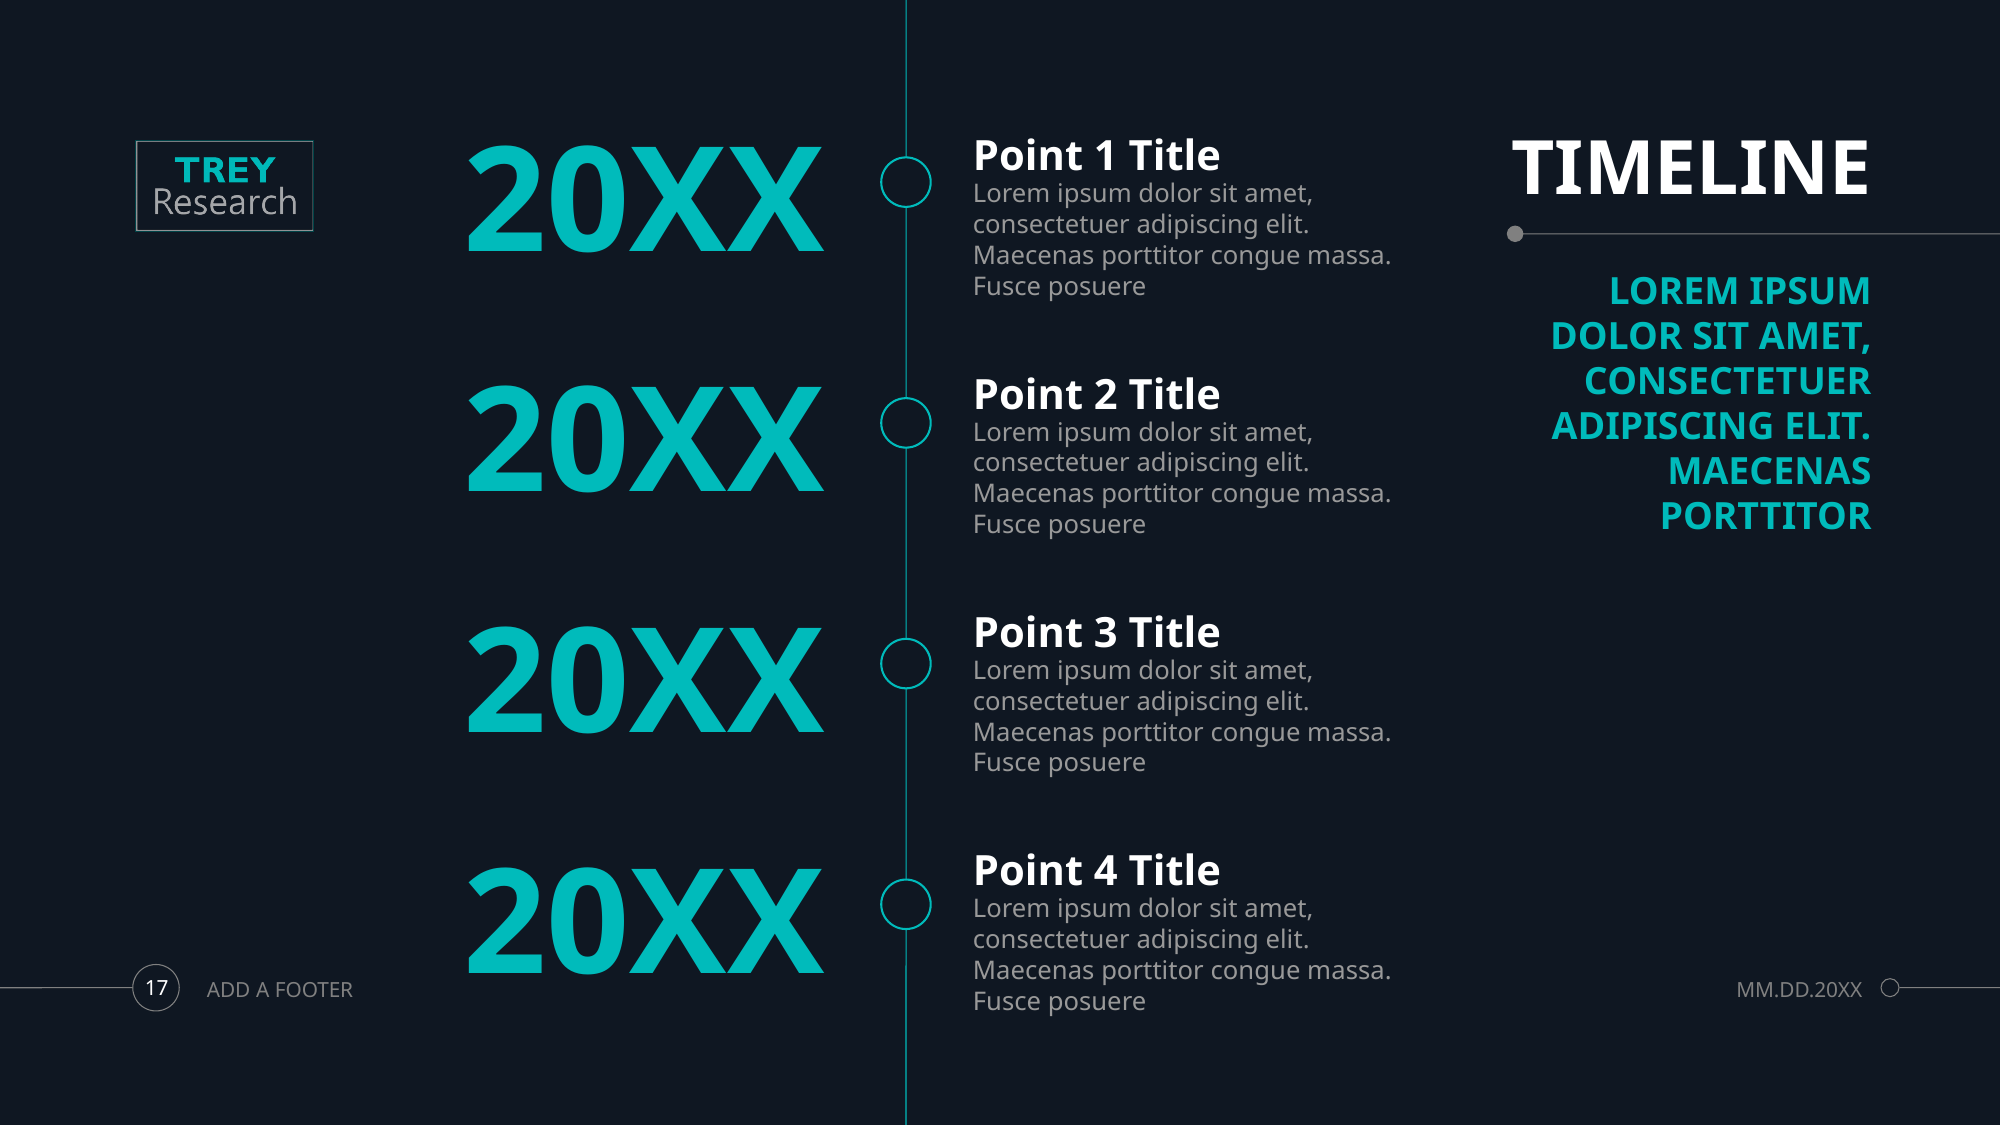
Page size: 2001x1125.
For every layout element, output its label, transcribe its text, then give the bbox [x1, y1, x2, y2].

title TIMELINE [1433, 116, 1872, 210]
list 20XX [429, 834, 859, 996]
list 20XX [429, 112, 859, 273]
list Lorem ipsum dolor sit amet, consectetuer adipiscing elit. Maecenas porttitor congue massa. Fusce posuere [972, 177, 1434, 302]
list Lorem ipsum dolor sit amet, consectetuer adipiscing elit. Maecenas porttitor congue massa. Fusce posuere [972, 415, 1434, 540]
list Point 2 Title [972, 367, 1434, 415]
list 20XX [429, 353, 859, 514]
list Point 3 Title [972, 605, 1434, 653]
list LOREM IPSUM DOLOR SIT AMET, CONSECTETUER ADIPISCING ELIT. MAECENAS PORTTITOR [1500, 266, 1872, 599]
slide_number <number> [127, 964, 186, 1014]
list Lorem ipsum dolor sit amet, consectetuer adipiscing elit. Maecenas porttitor congue massa. Fusce posuere [972, 892, 1434, 1017]
list Point 1 Title [972, 129, 1433, 177]
list 20XX [429, 594, 859, 755]
list Point 4 Title [972, 844, 1434, 892]
footer ADD A FOOTER [191, 964, 671, 1014]
picture [136, 141, 314, 231]
slide_number MM.DD.20XX [1643, 964, 1863, 1014]
list Lorem ipsum dolor sit amet, consectetuer adipiscing elit. Maecenas porttitor congue massa. Fusce posuere [972, 653, 1434, 779]
